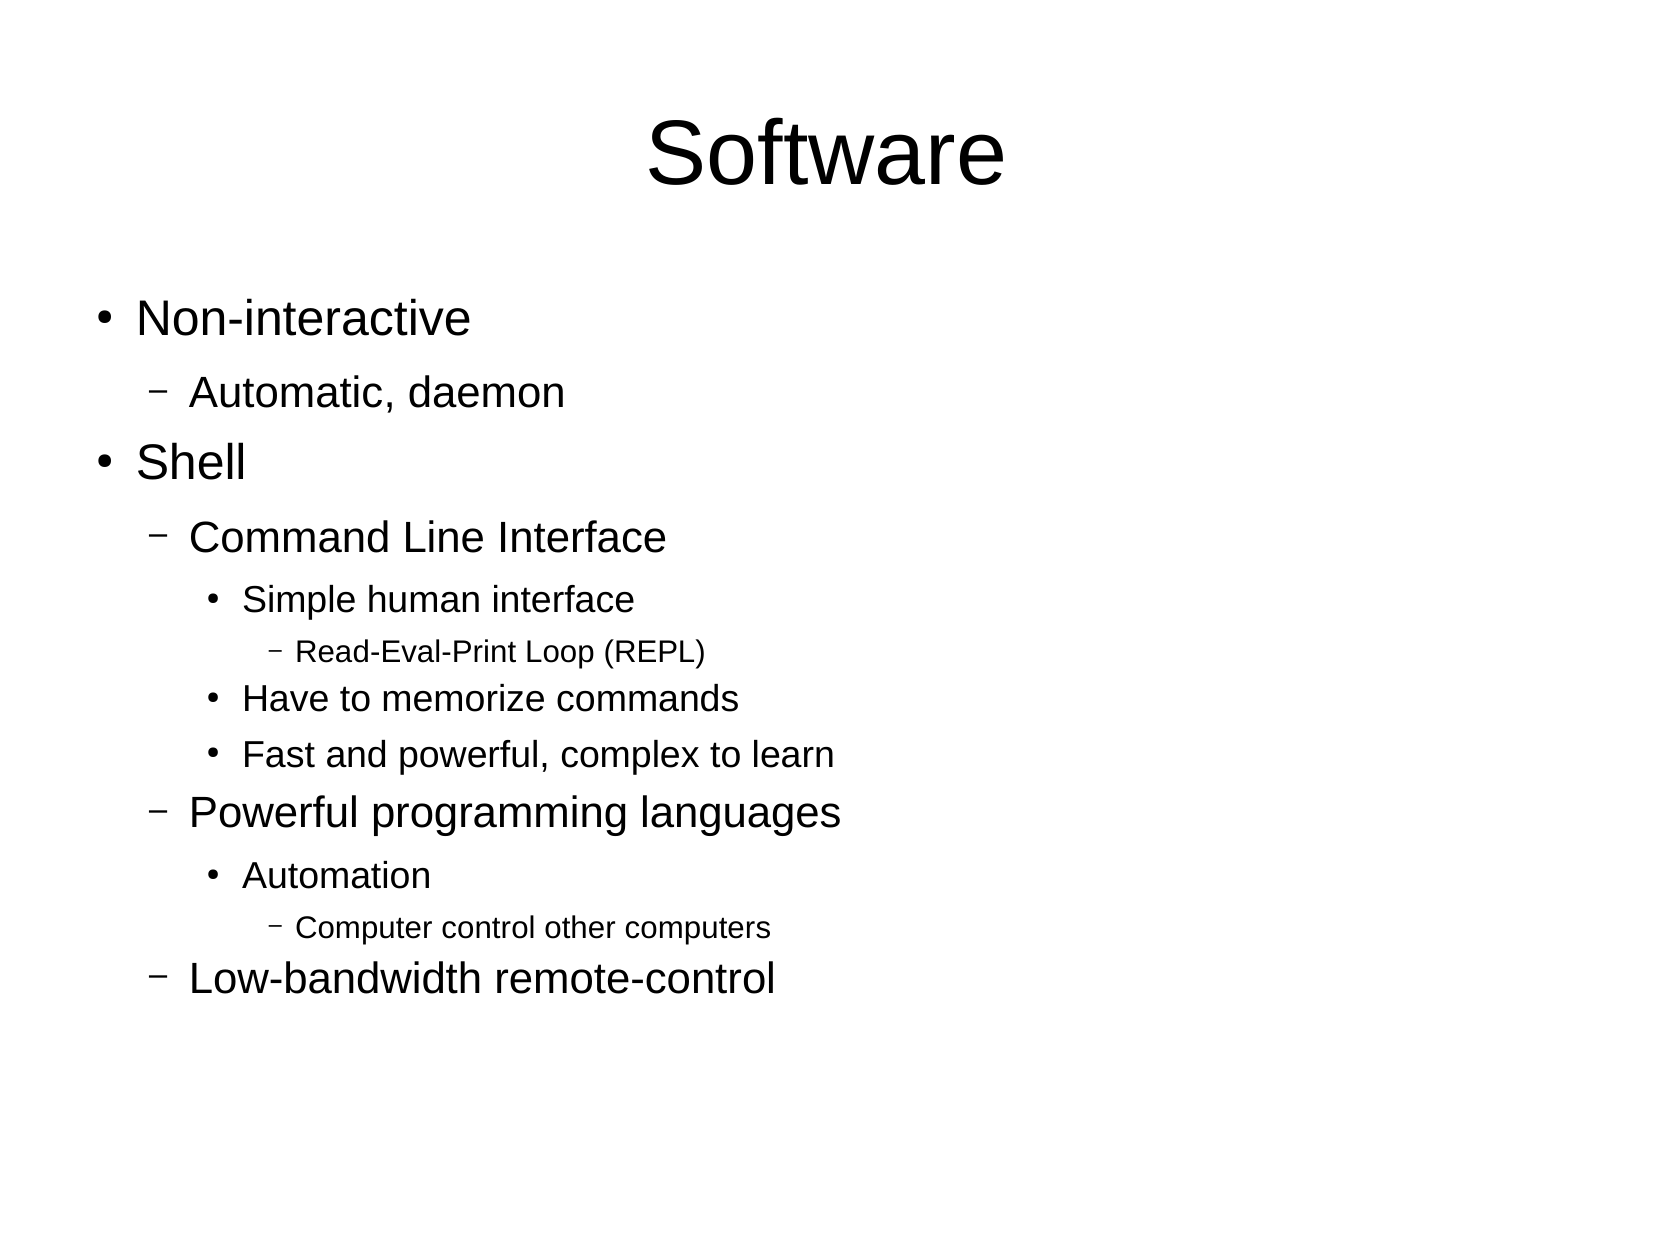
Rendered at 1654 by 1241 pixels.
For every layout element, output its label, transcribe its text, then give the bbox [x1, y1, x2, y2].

title Software [82, 49, 1571, 257]
list Non-interactive Automatic, daemon Shell Command Line Interface Simple human interface Read-Eval-Print Loop (REPL) Have to memorize commands Fast and powerful, complex to learn Powerful programming languages Automation Computer control other computers Low-bandwidth remote-control [82, 290, 1571, 1010]
